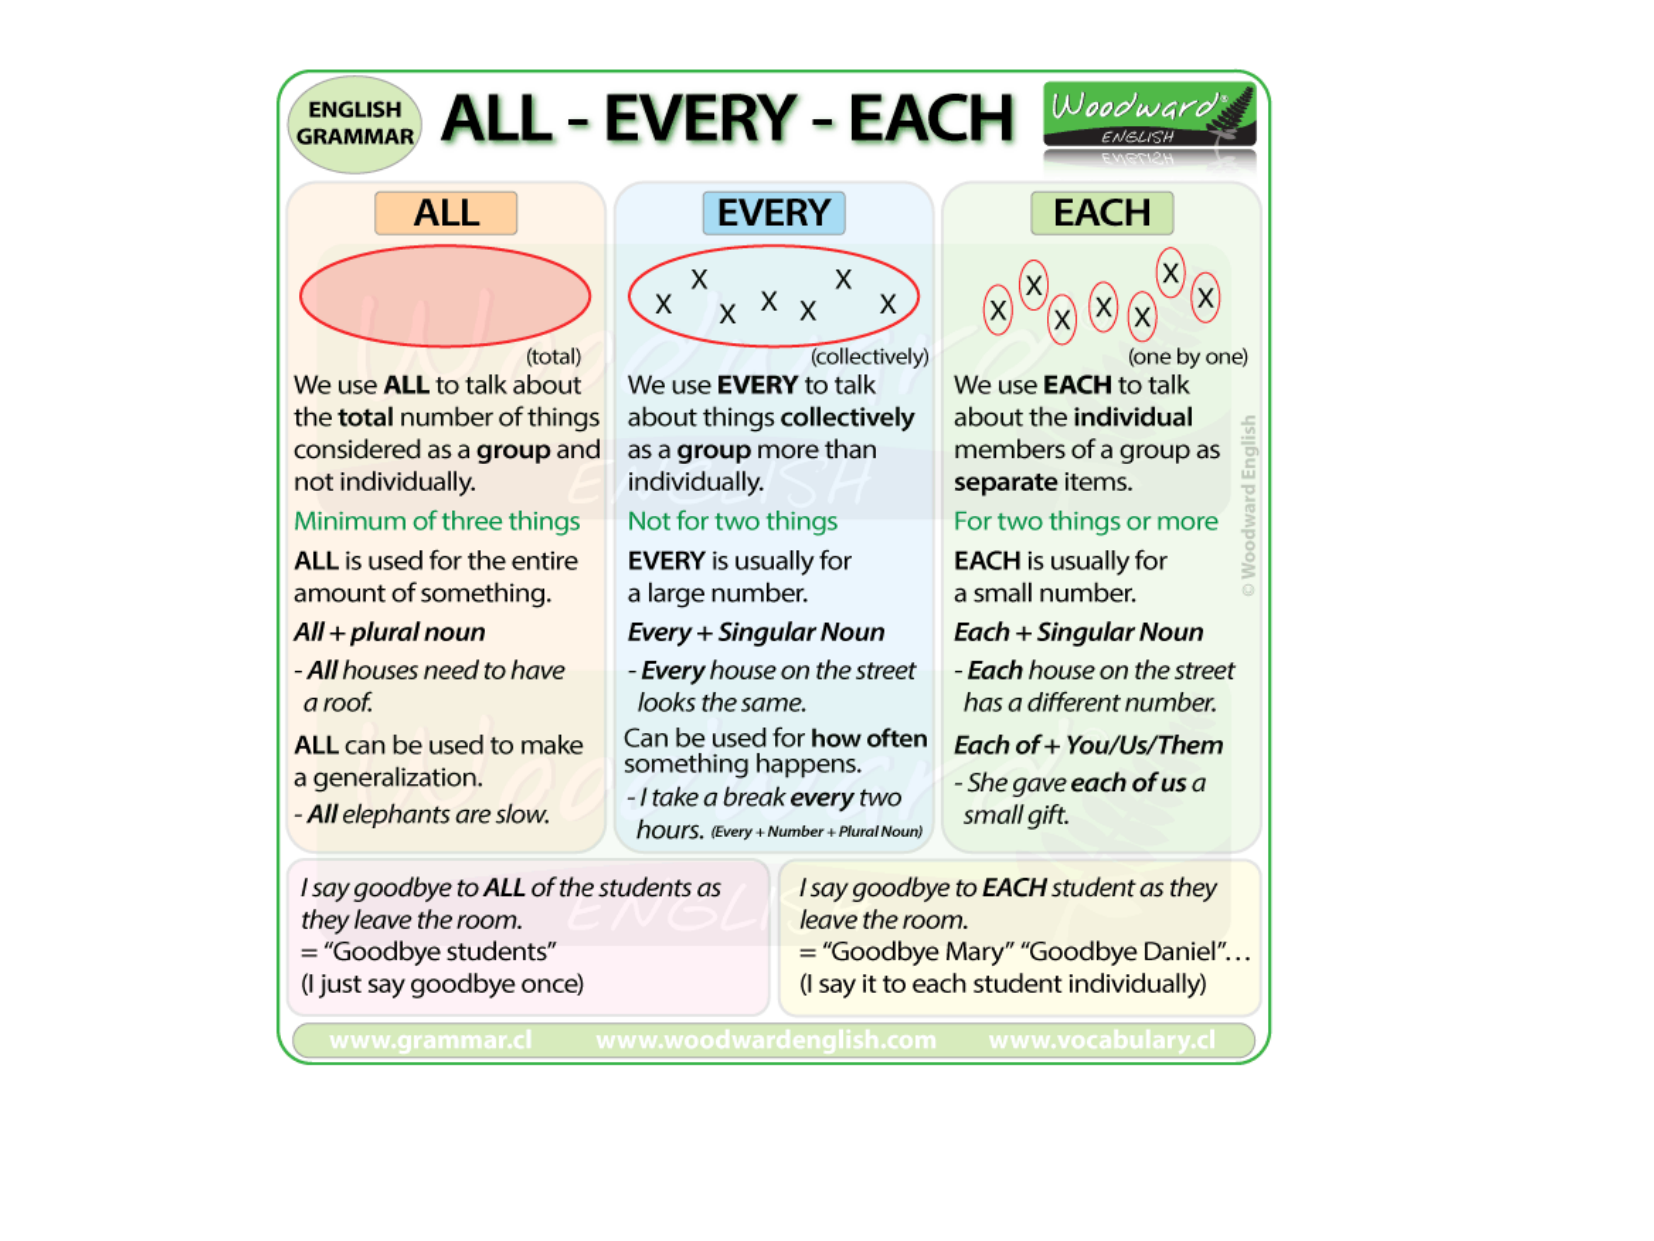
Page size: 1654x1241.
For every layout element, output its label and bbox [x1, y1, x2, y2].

picture [264, 57, 1284, 1078]
